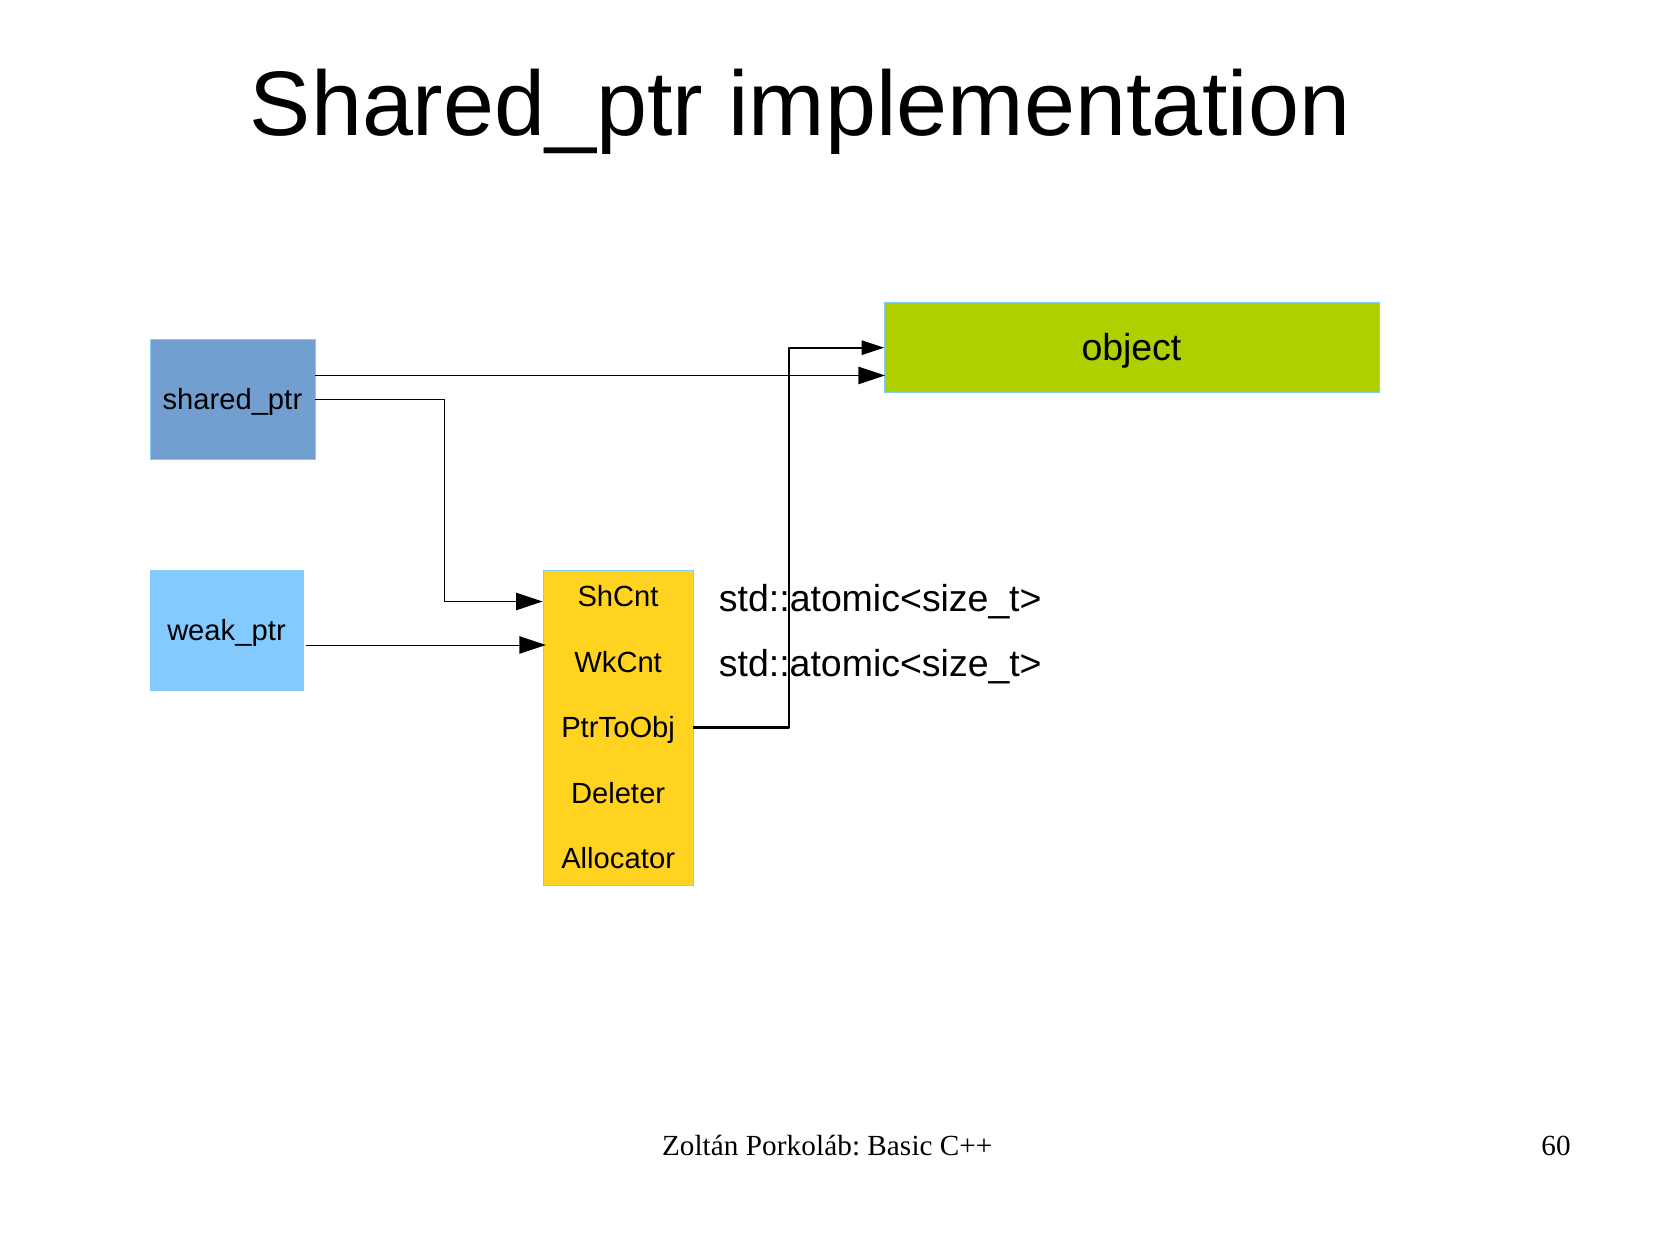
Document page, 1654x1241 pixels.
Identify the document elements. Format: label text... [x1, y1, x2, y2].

text_box object [884, 302, 1380, 393]
text_box std::atomic<size_t> [704, 634, 1057, 692]
title Shared_ptr implementation [56, 0, 1546, 208]
text_box ShCnt WkCnt PtrToObj Deleter Allocator [543, 570, 694, 886]
text_box std::atomic<size_t> [704, 570, 1057, 627]
text_box weak_ptr [150, 570, 304, 691]
text_box shared_ptr [150, 339, 316, 460]
